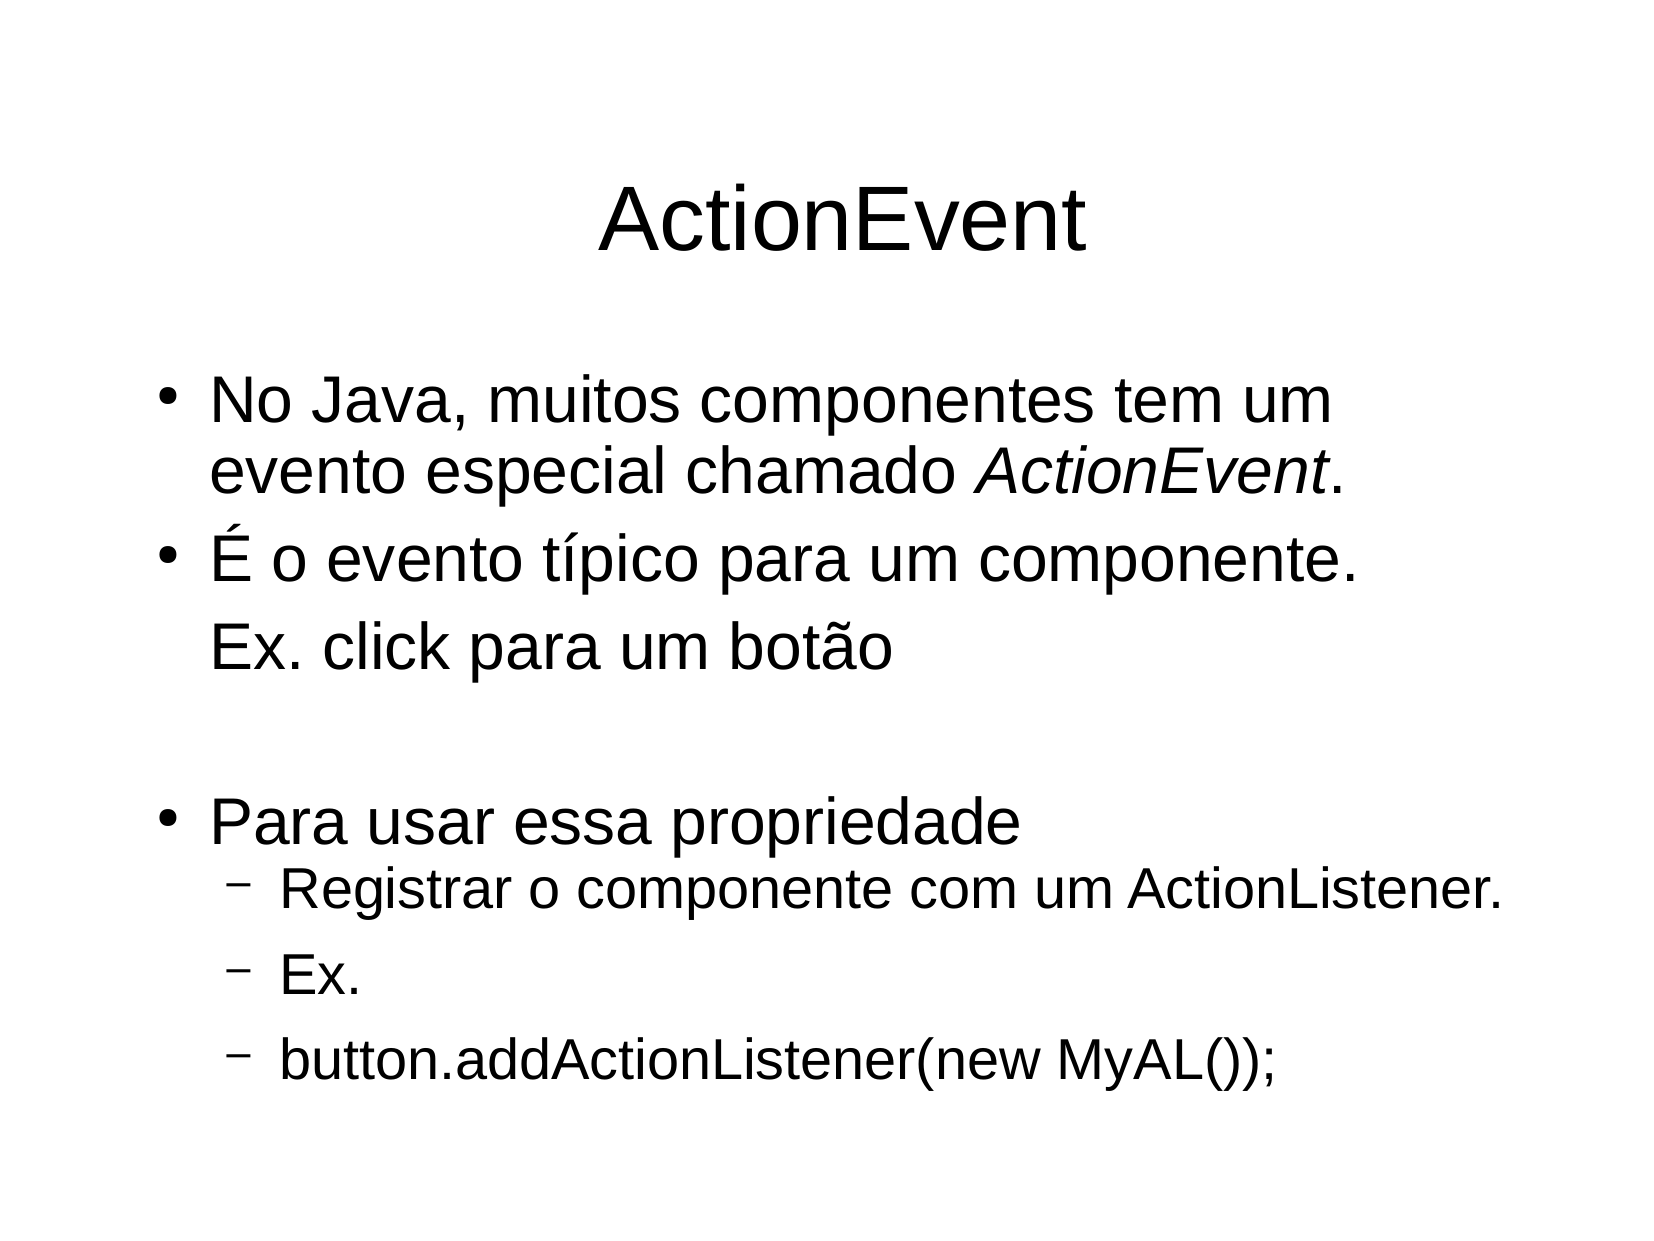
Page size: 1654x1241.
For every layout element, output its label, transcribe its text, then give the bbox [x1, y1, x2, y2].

list No Java, muitos componentes tem um evento especial chamado ActionEvent. É o evento típico para um componente. Ex. click para um botão Para usar essa propriedade Registrar o componente com um ActionListener. Ex. button.addActionListener(new MyAL()); [124, 358, 1530, 1170]
title ActionEvent [124, 110, 1530, 317]
